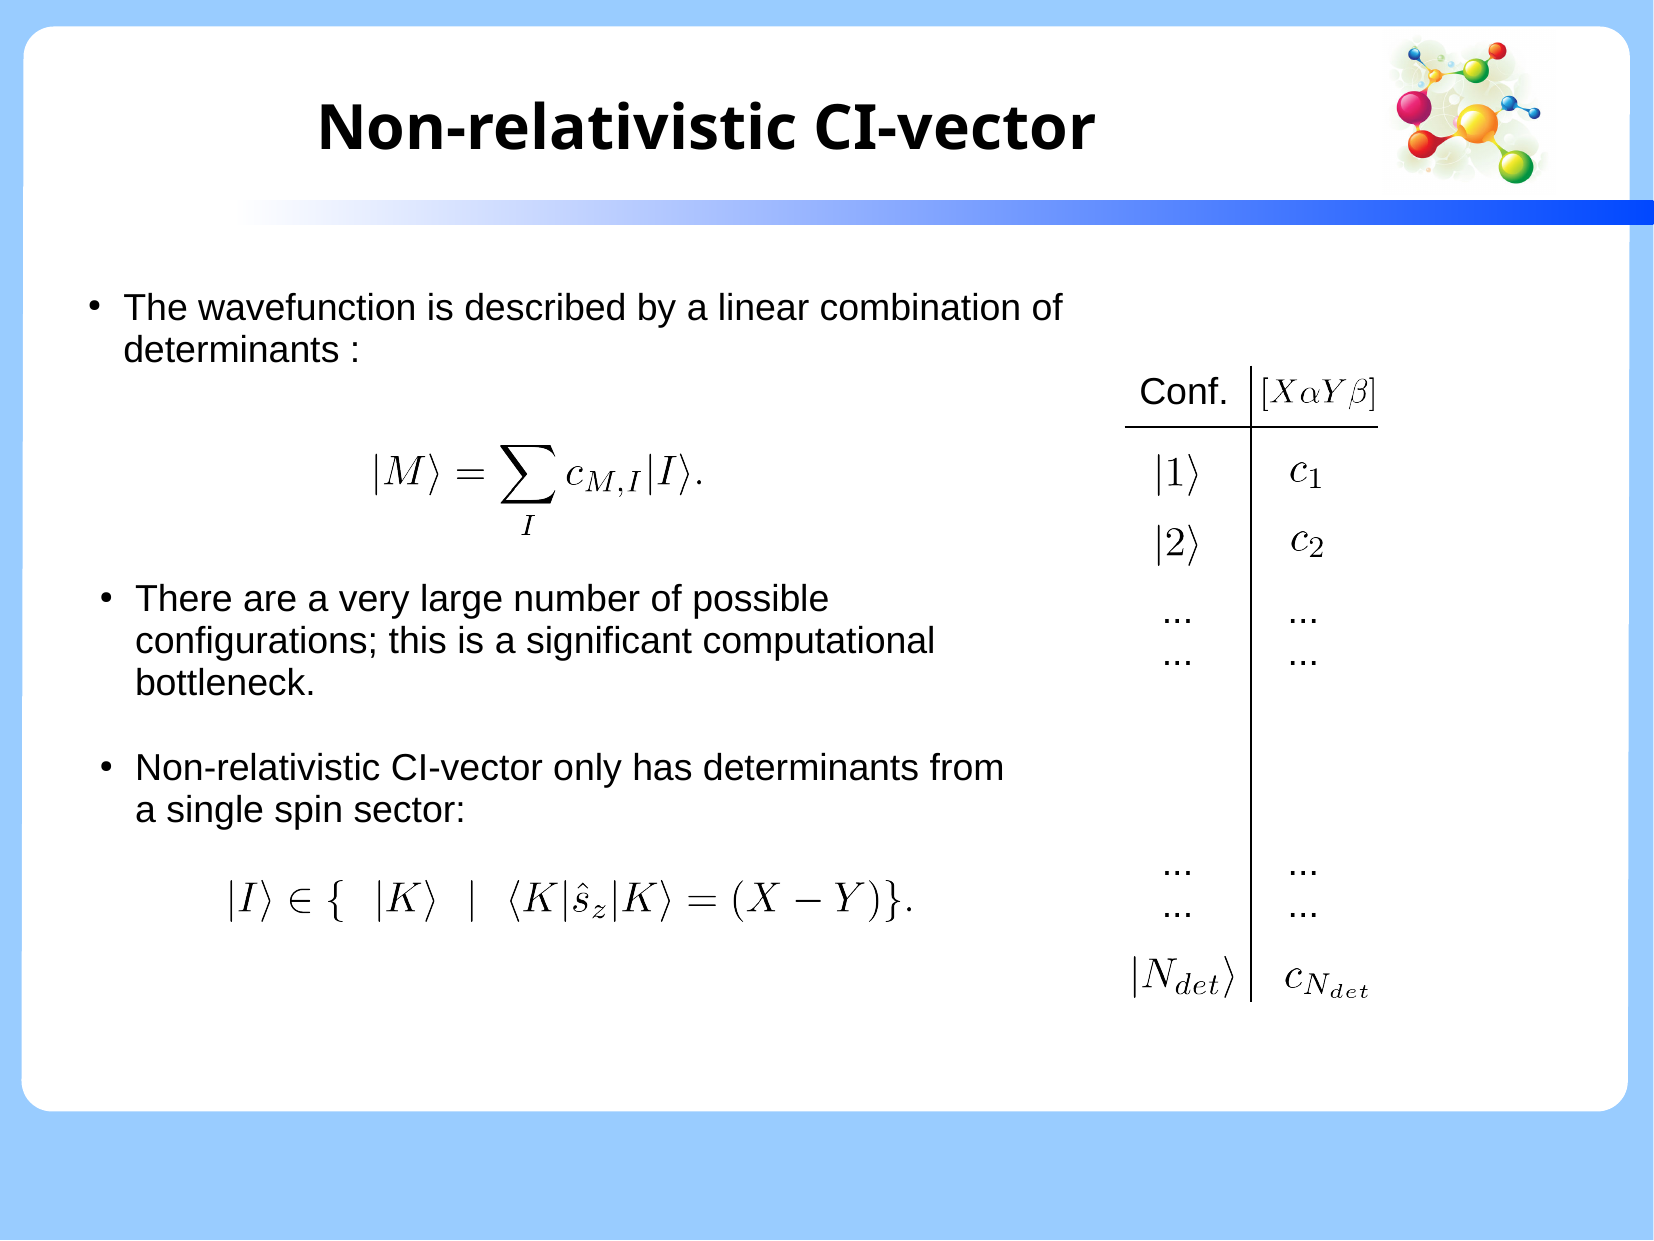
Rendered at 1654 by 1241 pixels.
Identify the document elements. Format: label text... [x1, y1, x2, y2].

text_box Non-relativistic CI-vector only has determinants from a single spin sector: [84, 739, 1027, 839]
text_box ... ... ... ... [1272, 582, 1378, 934]
table_cell [1252, 428, 1378, 1002]
title Non-relativistic CI-vector [82, 49, 1332, 201]
table_cell [1125, 428, 1250, 1002]
table_header [1252, 366, 1378, 426]
picture [230, 879, 911, 922]
picture [1382, 29, 1556, 195]
picture [1290, 377, 1374, 411]
picture [375, 444, 701, 535]
table_header [1125, 420, 1250, 426]
text_box ... ... ... ... [1147, 582, 1253, 934]
text_box The wavefunction is described by a linear combination of determinants : [73, 278, 1080, 378]
text_box There are a very large number of possible configurations; this is a significant computational bottleneck. [84, 570, 1072, 712]
text_box Conf. [1124, 362, 1290, 420]
